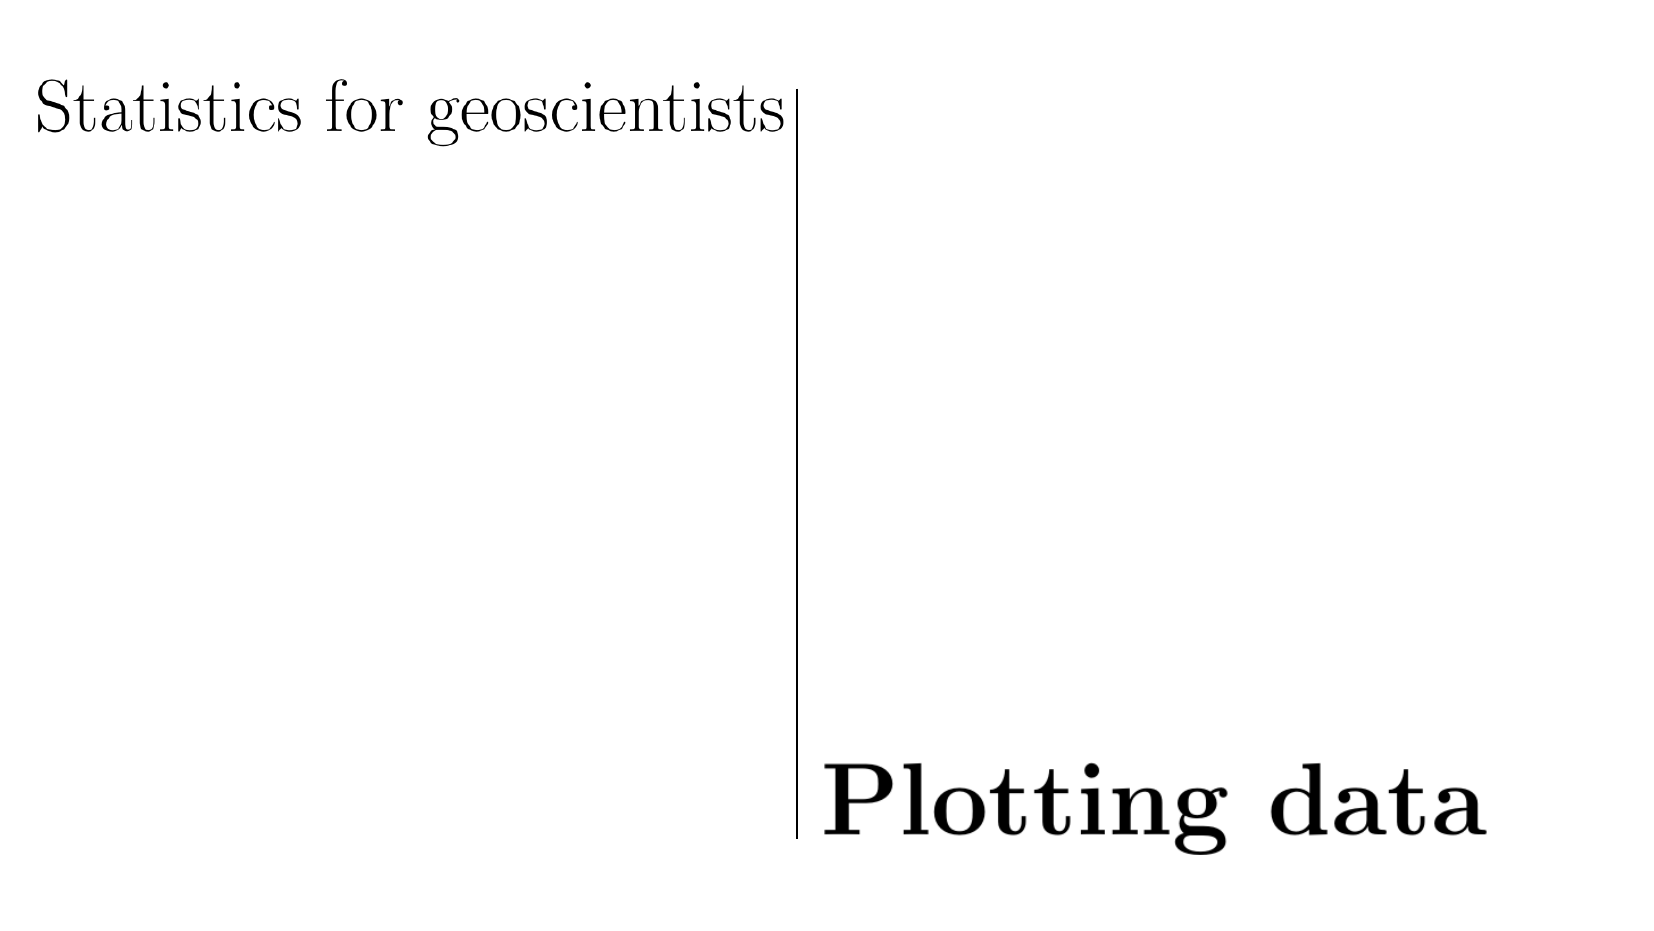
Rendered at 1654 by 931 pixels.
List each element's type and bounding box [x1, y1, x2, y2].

picture [29, 71, 792, 149]
picture [814, 752, 1506, 863]
